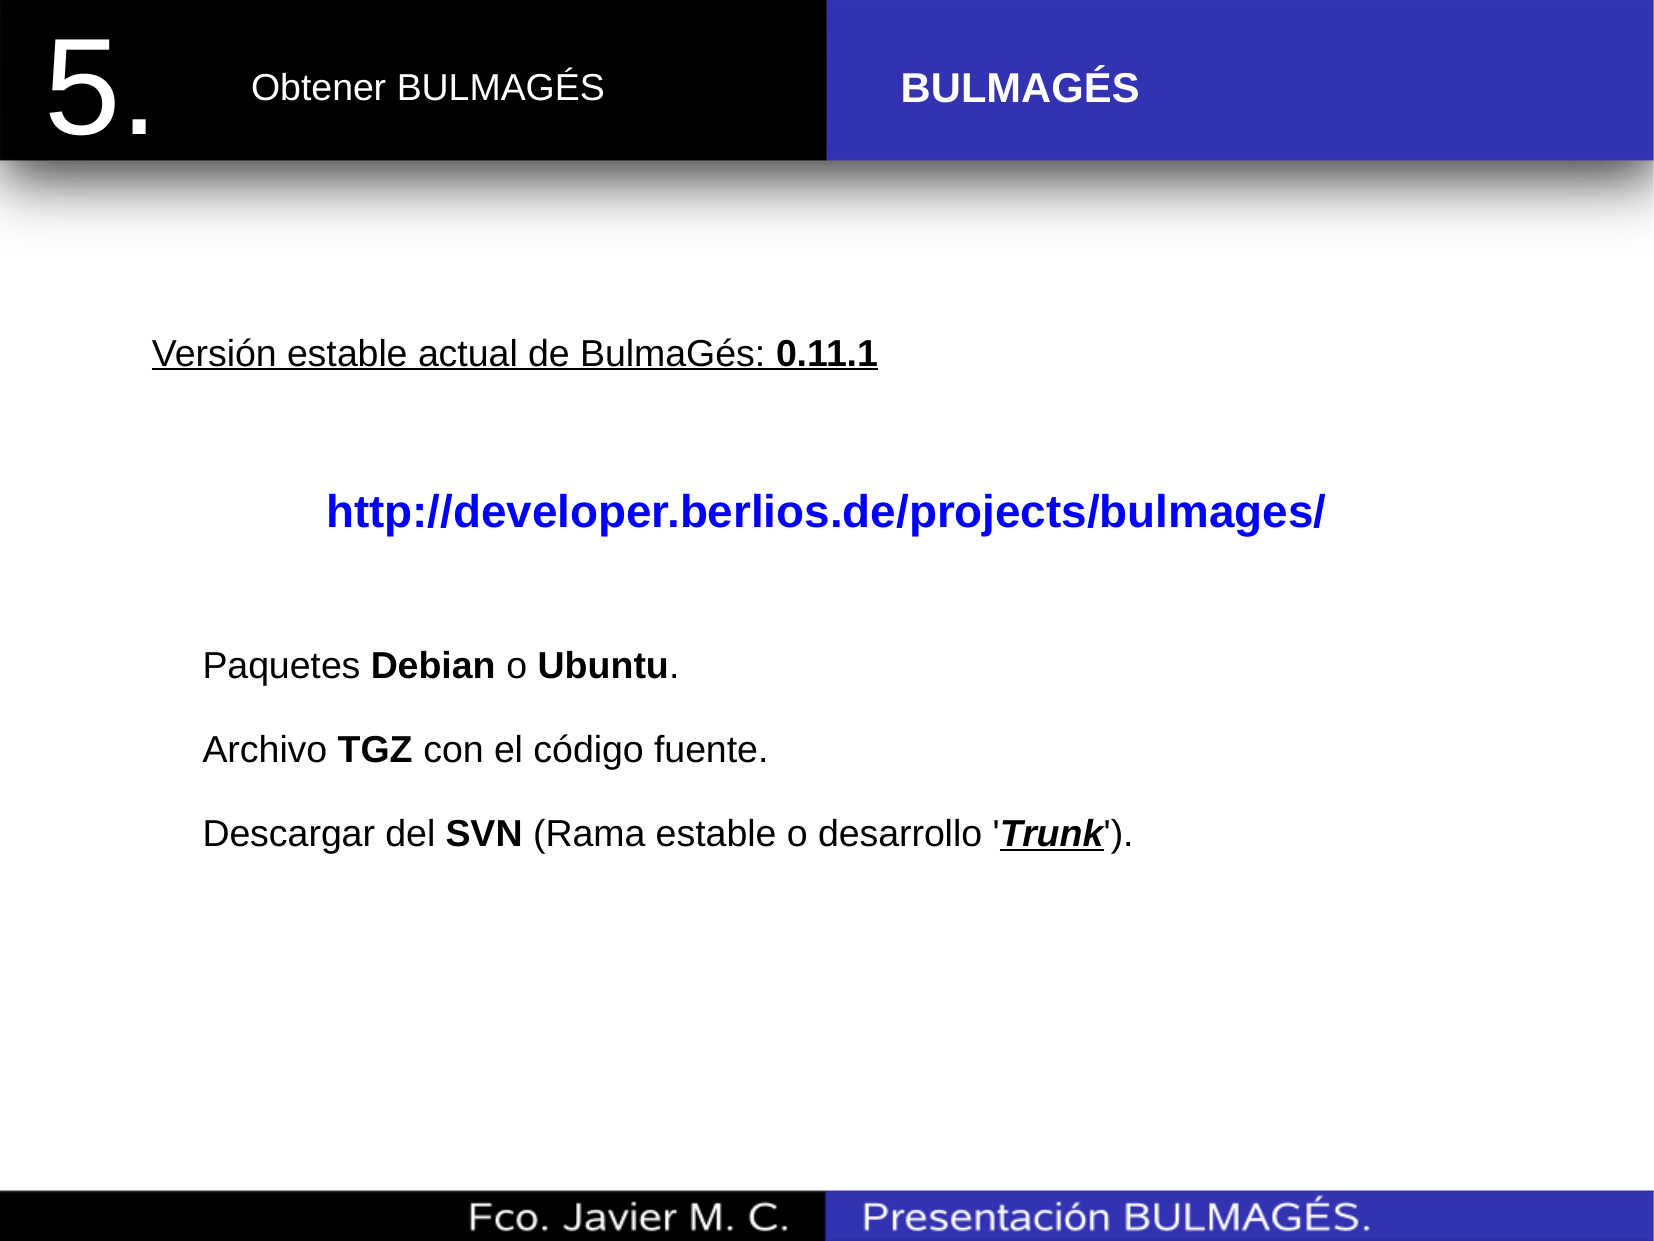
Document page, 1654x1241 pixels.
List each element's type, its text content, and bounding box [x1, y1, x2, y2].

text_box BULMAGÉS [885, 56, 1595, 119]
text_box Obtener BULMAGÉS [236, 59, 798, 158]
text_box Versión estable actual de BulmaGés: 0.11.1 [137, 324, 894, 382]
text_box <número>. [29, 2, 237, 325]
picture [0, 0, 1654, 1241]
text_box http://developer.berlios.de/projects/bulmages/ [311, 478, 1343, 545]
text_box Paquetes Debian o Ubuntu. Archivo TGZ con el código fuente. Descargar del SVN (Rama estable o desarrollo 'Trunk'). [177, 637, 1477, 863]
